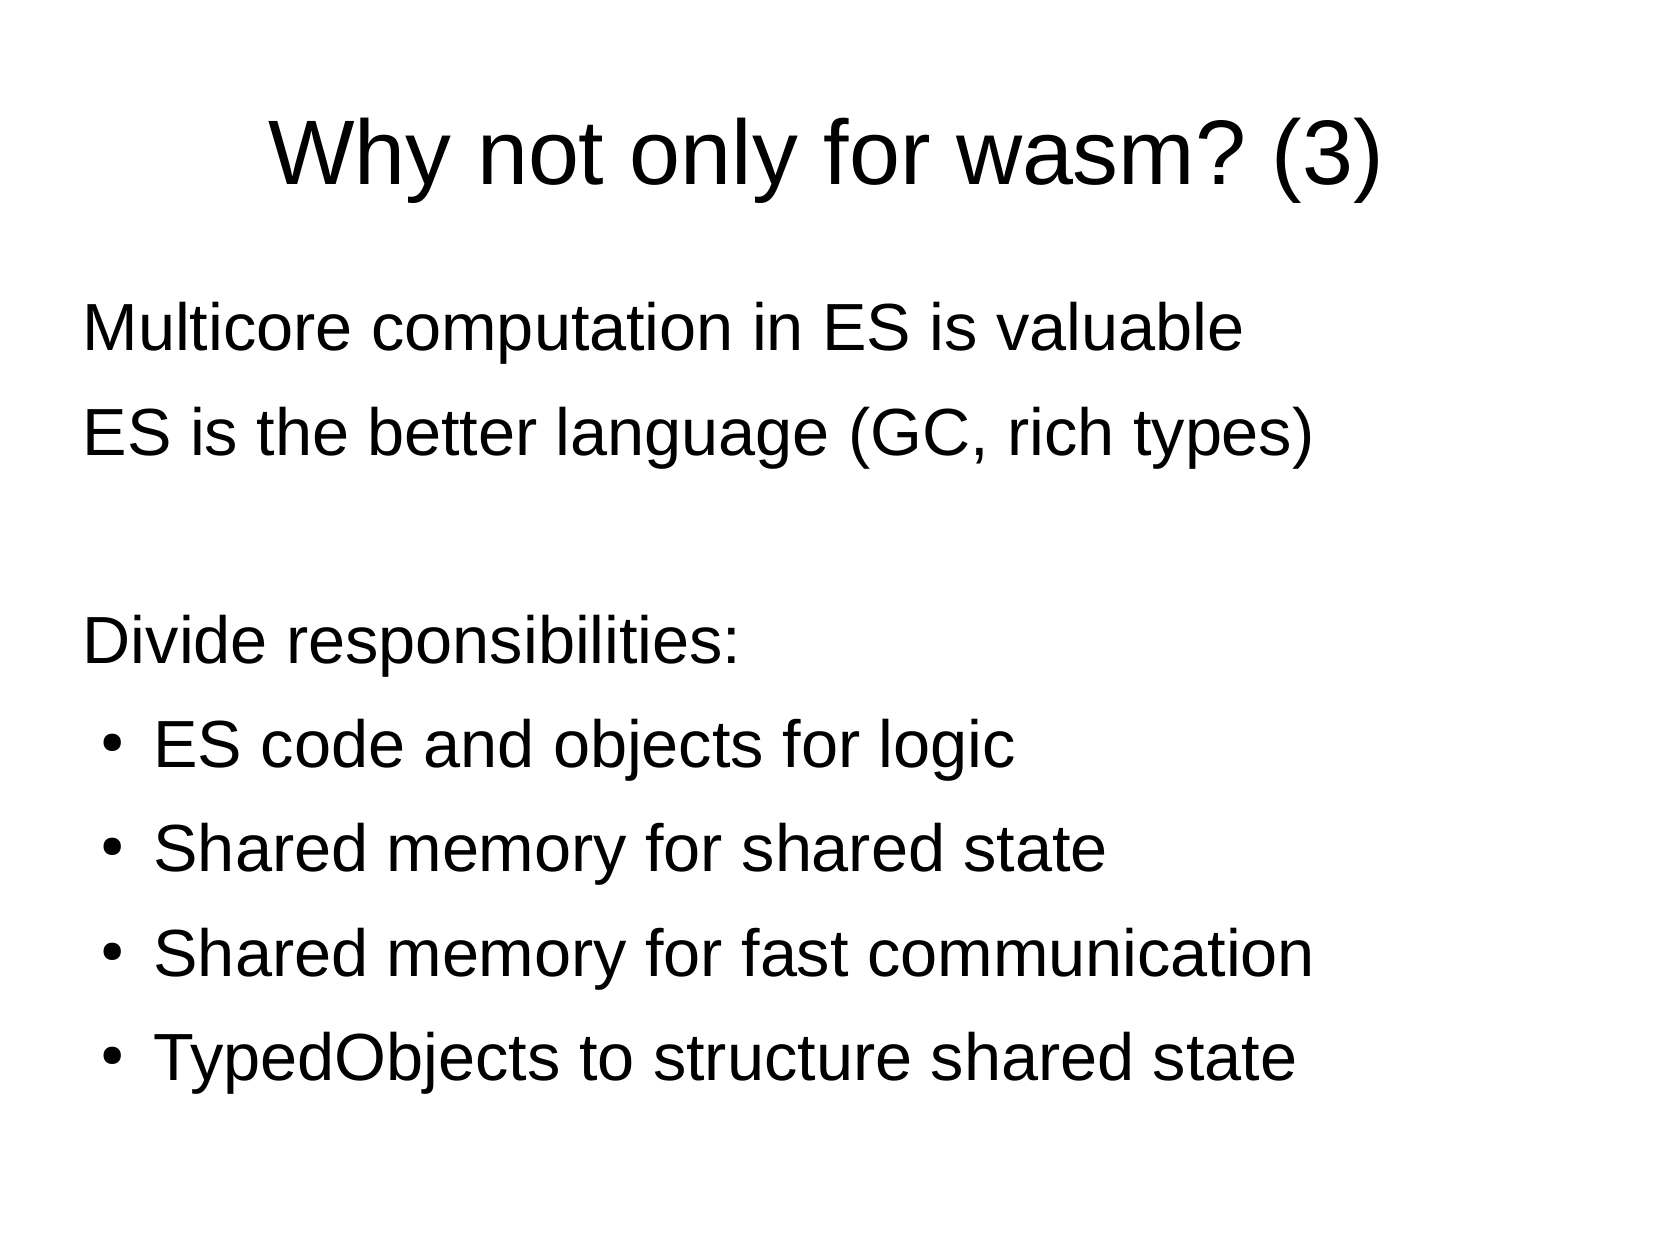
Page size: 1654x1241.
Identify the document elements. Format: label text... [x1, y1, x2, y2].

list Multicore computation in ES is valuable ES is the better language (GC, rich types) Divide responsibilities: ES code and objects for logic Shared memory for shared state Shared memory for fast communication TypedObjects to structure shared state [82, 290, 1571, 1093]
title Why not only for wasm? (3) [82, 49, 1571, 257]
